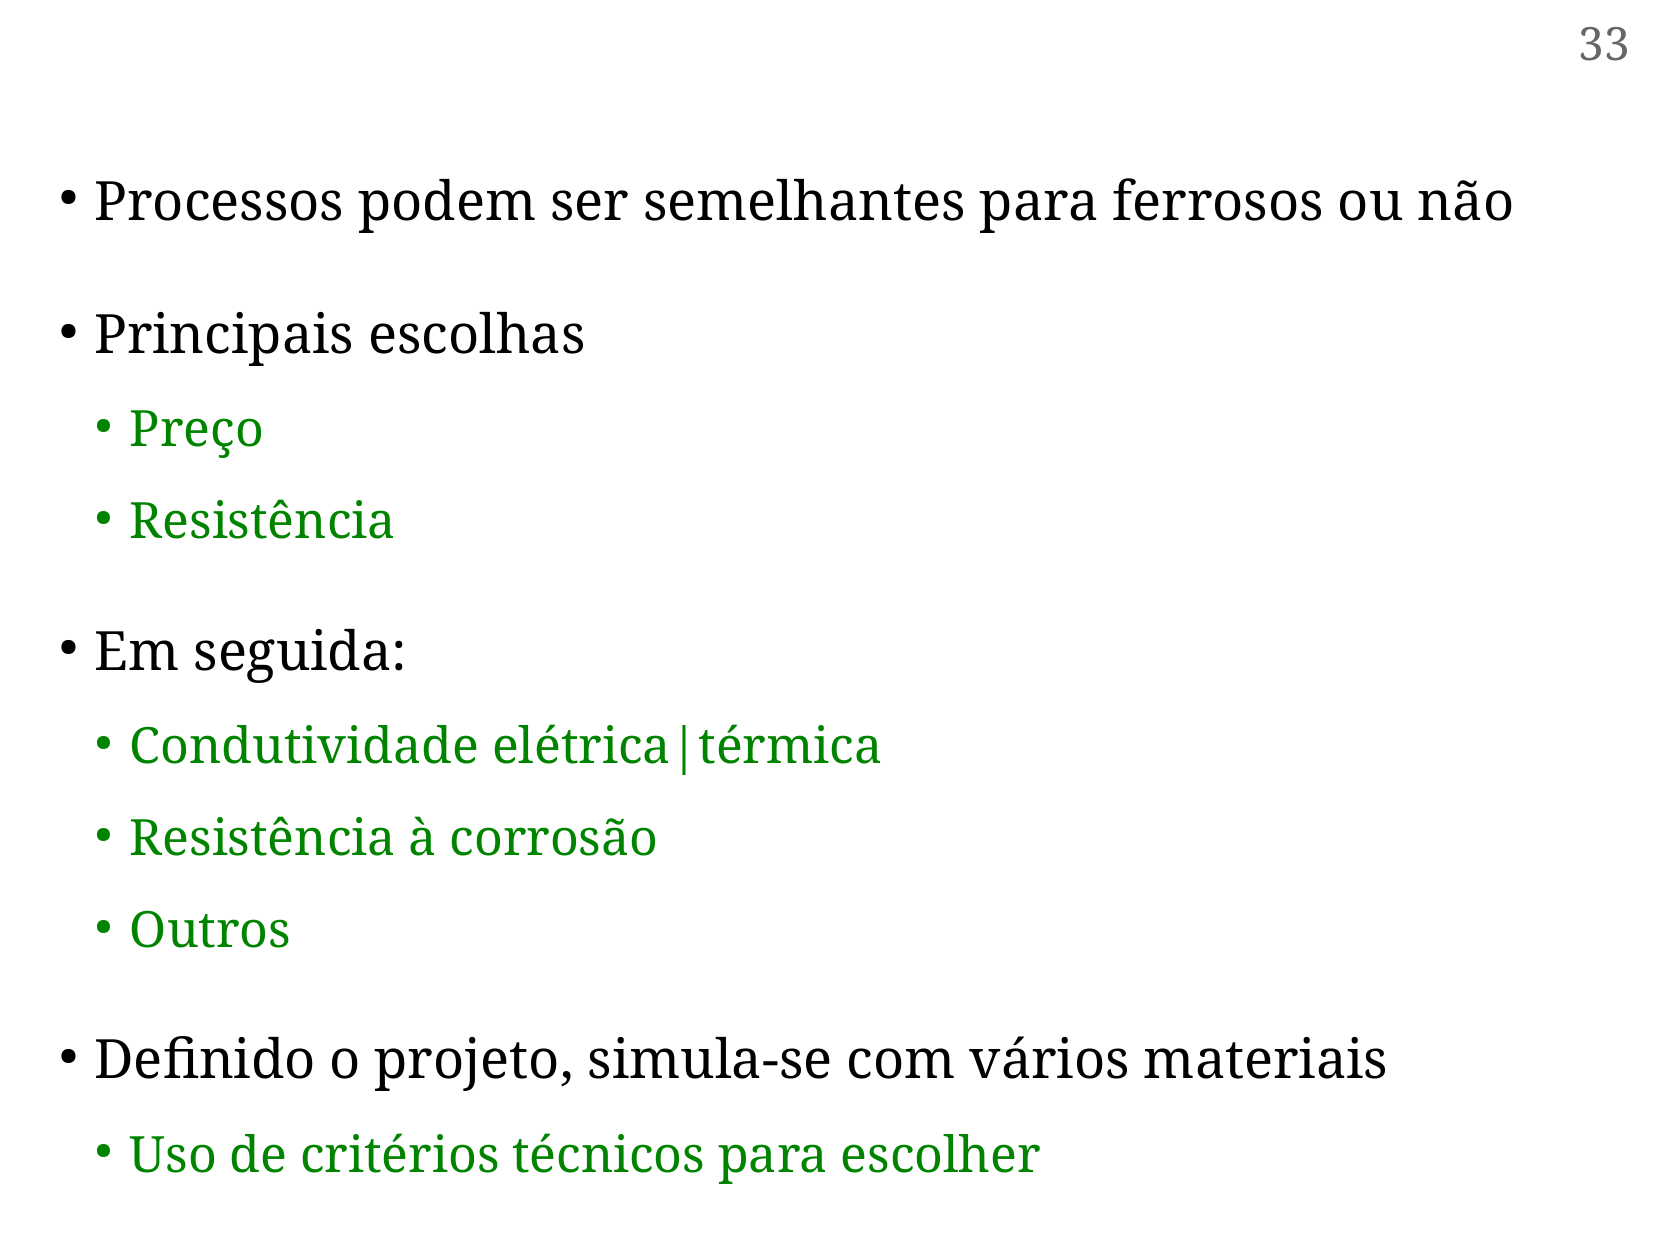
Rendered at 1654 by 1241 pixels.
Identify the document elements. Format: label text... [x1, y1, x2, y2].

list Processos podem ser semelhantes para ferrosos ou não Principais escolhas Preço Resistência Em seguida: Condutividade elétrica|térmica Resistência à corrosão Outros Definido o projeto, simula-se com vários materiais Uso de critérios técnicos para escolher [59, 162, 1595, 1211]
